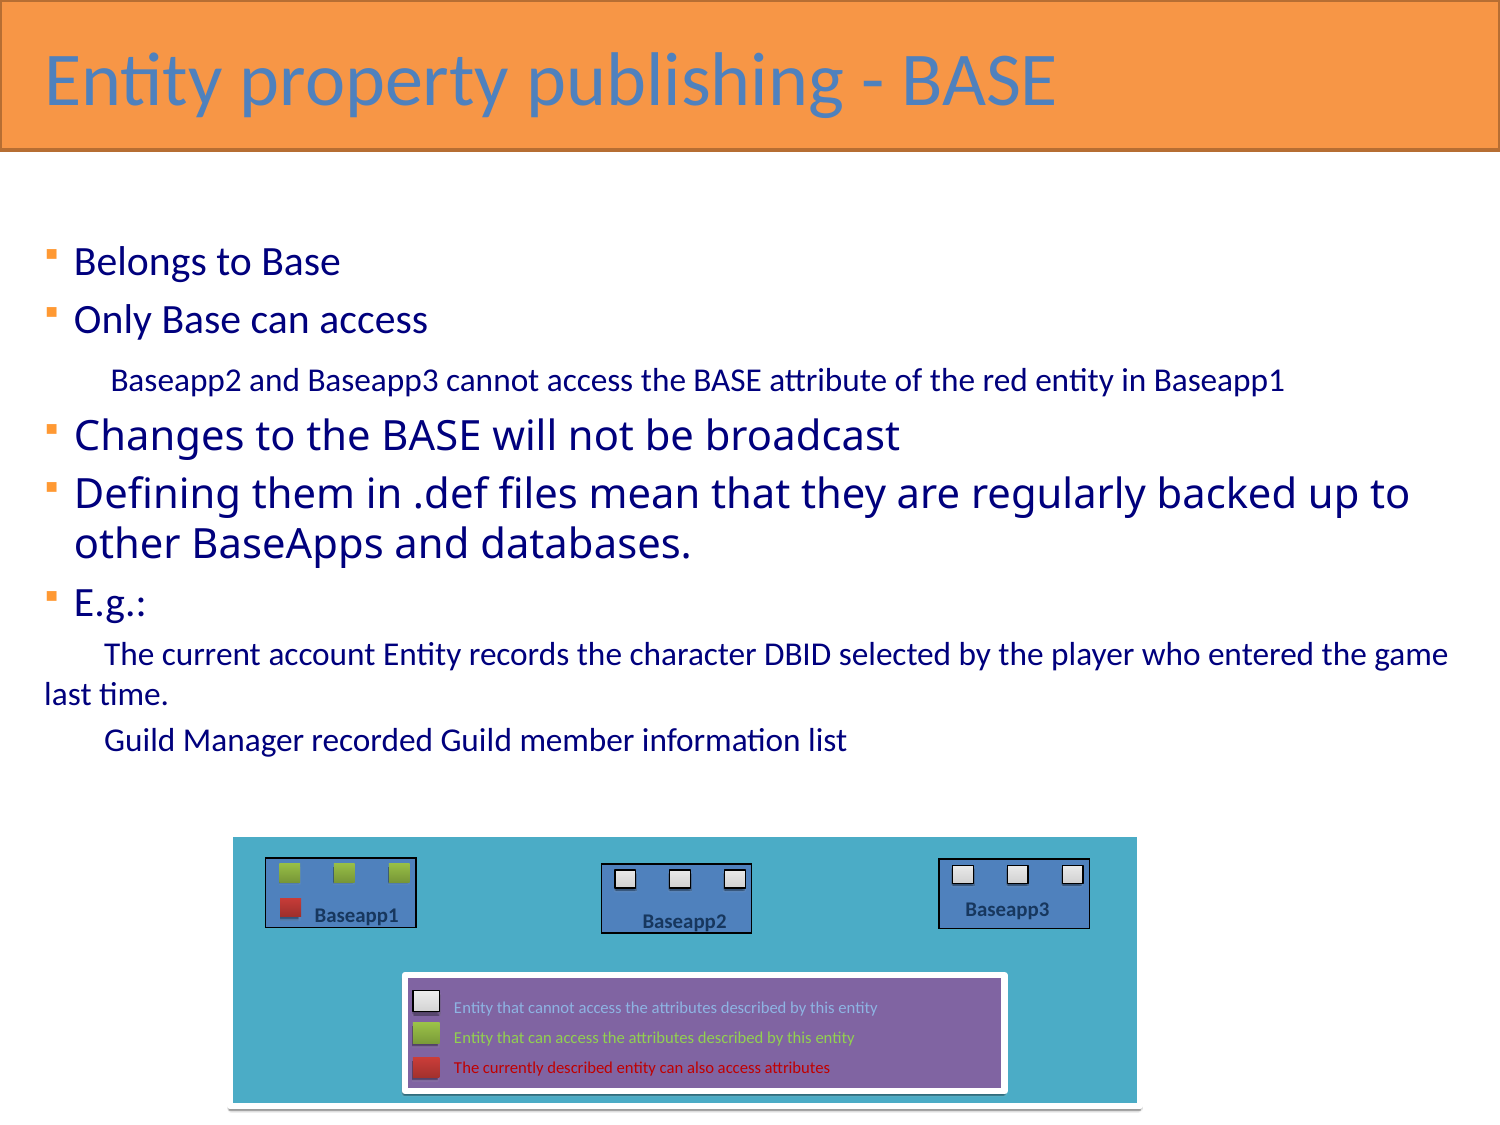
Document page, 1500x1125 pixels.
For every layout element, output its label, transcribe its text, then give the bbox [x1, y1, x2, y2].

title Entity property publishing - BASE [29, 21, 1483, 129]
text_box Belongs to Base Only Base can access Baseapp2 and Baseapp3 cannot access the BASE attribute of the red entity in Baseapp1 Changes to the BASE will not be broadcast Defining them in .def files mean that they are regularly backed up to other BaseApps and databases. E.g.: The current account Entity records the character DBID selected by the player who entered the game last time. Guild Manager recorded Guild member information list [35, 231, 1471, 681]
text_box Baseapp1 [299, 894, 431, 934]
text_box [230, 834, 1140, 1106]
text_box Baseapp2 [627, 899, 746, 940]
text_box Entity that cannot access the attributes described by this entity Entity that can access the attributes described by this entity The currently described entity can also access attributes [439, 980, 1005, 1115]
text_box [0, 0, 1500, 150]
text_box Baseapp3 [950, 888, 1069, 928]
